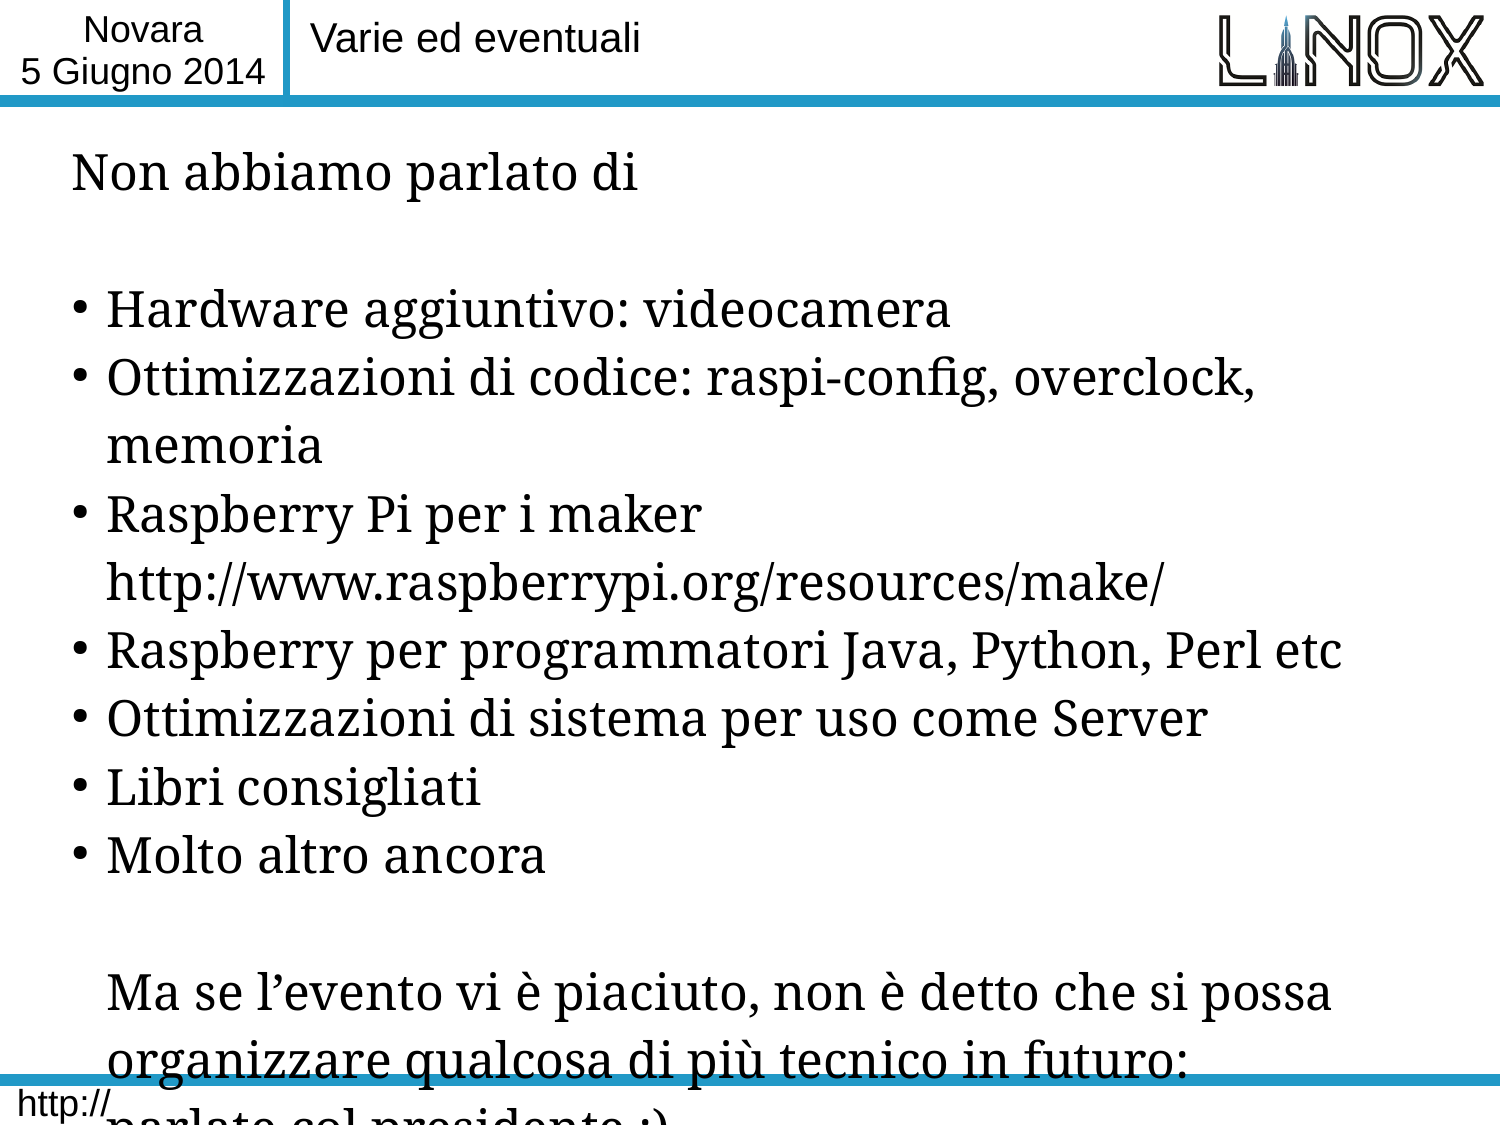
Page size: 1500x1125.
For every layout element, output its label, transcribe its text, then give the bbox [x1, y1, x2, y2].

picture [697, 1074, 1500, 1086]
picture [180, 1074, 425, 1086]
picture [429, 1074, 692, 1086]
list Varie ed eventuali [295, 7, 1321, 83]
text_box Non abbiamo parlato di Hardware aggiuntivo: videocamera Ottimizzazioni di codice: raspi-config, overclock, memoria Raspberry Pi per i maker http://www.raspberrypi.org/resources/make/ Raspberry per programmatori Java, Python, Perl etc Ottimizzazioni di sistema per uso come Server Libri consigliati Molto altro ancora Ma se l’evento vi è piaciuto, non è detto che si possa organizzare qualcosa di più tecnico in futuro: parlate col presidente :) [56, 129, 1382, 1016]
picture [163, 1078, 179, 1086]
picture [0, 1074, 165, 1086]
picture [0, 0, 1500, 107]
